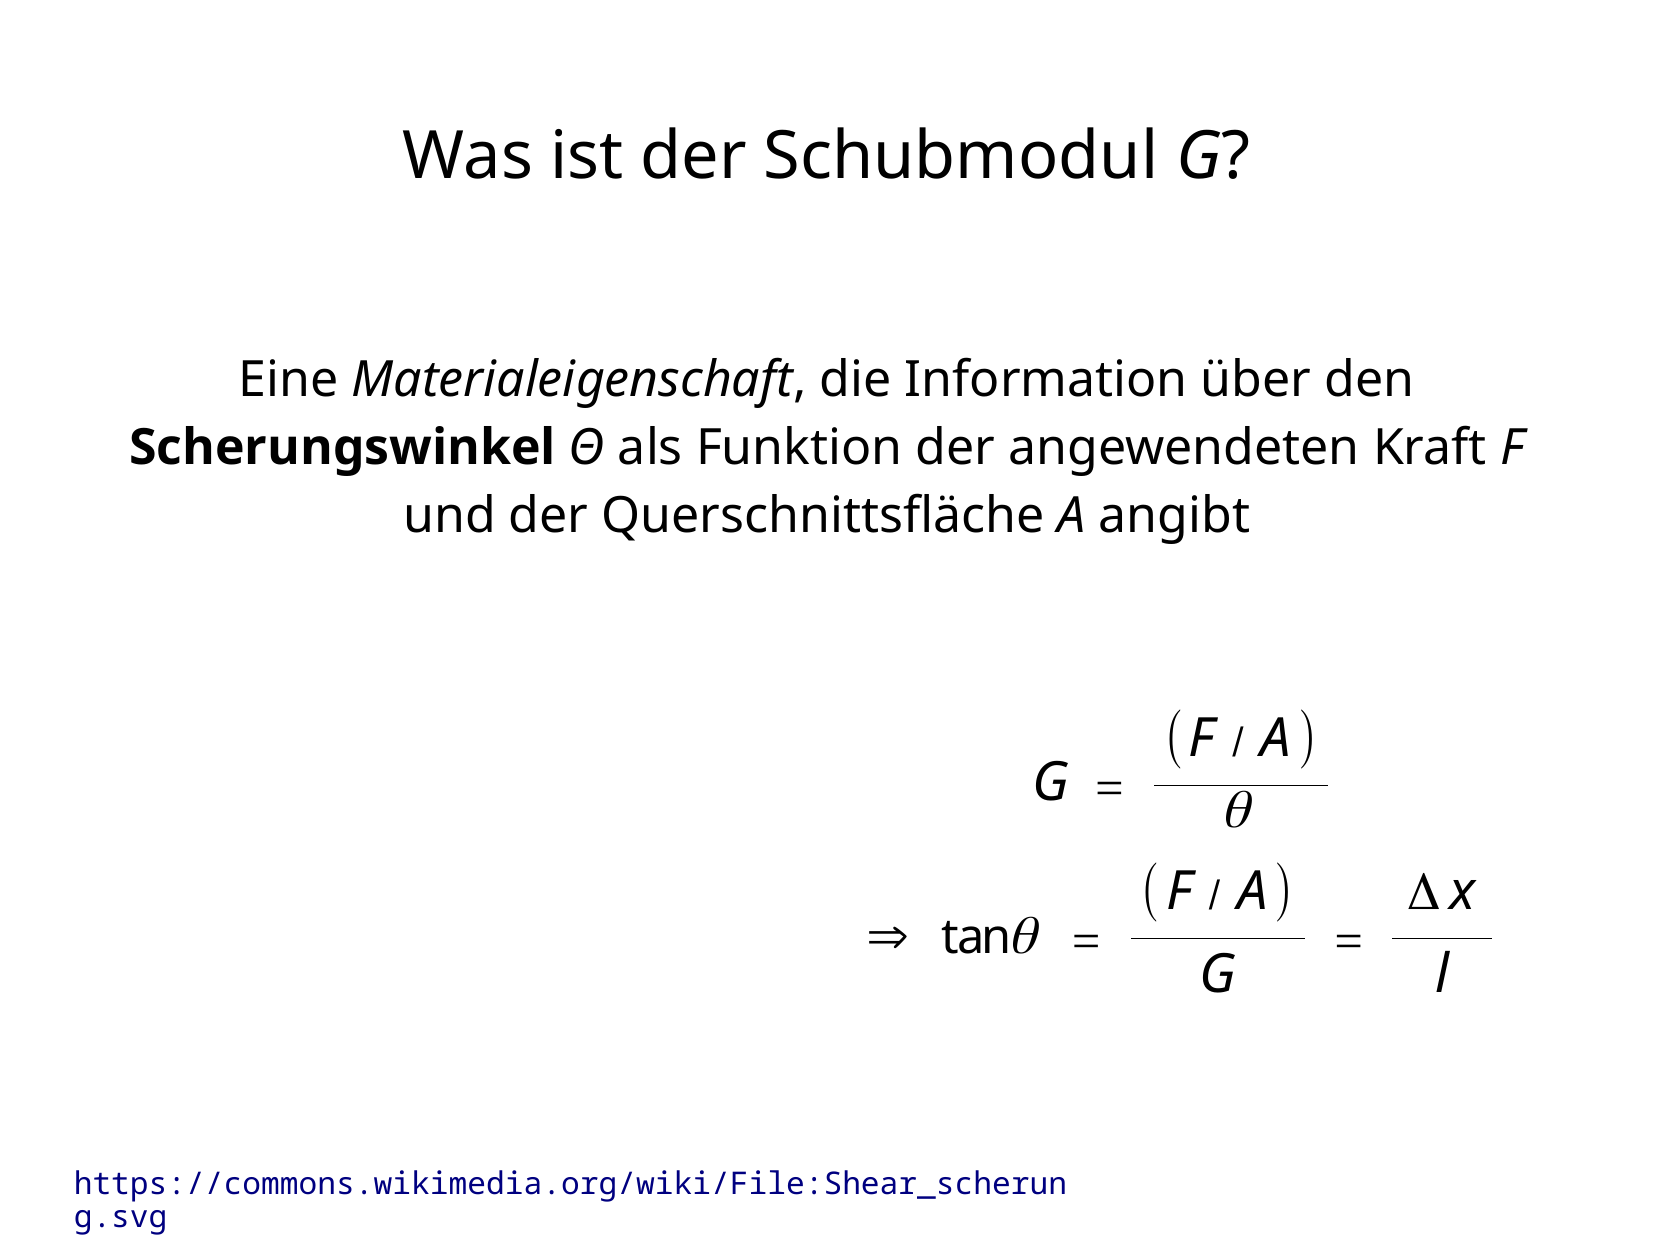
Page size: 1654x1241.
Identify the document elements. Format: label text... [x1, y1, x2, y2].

text_box https://commons.wikimedia.org/wiki/File:Shear_scherung.svg [59, 1153, 1093, 1205]
chart [860, 705, 1502, 1008]
title Was ist der Schubmodul G? [82, 49, 1571, 257]
subtitle Eine Materialeigenschaft, die Information über den Scherungswinkel Θ als Funktion der angewendeten Kraft F und der Querschnittsfläche A angibt [82, 290, 1571, 1010]
picture [144, 590, 997, 1093]
